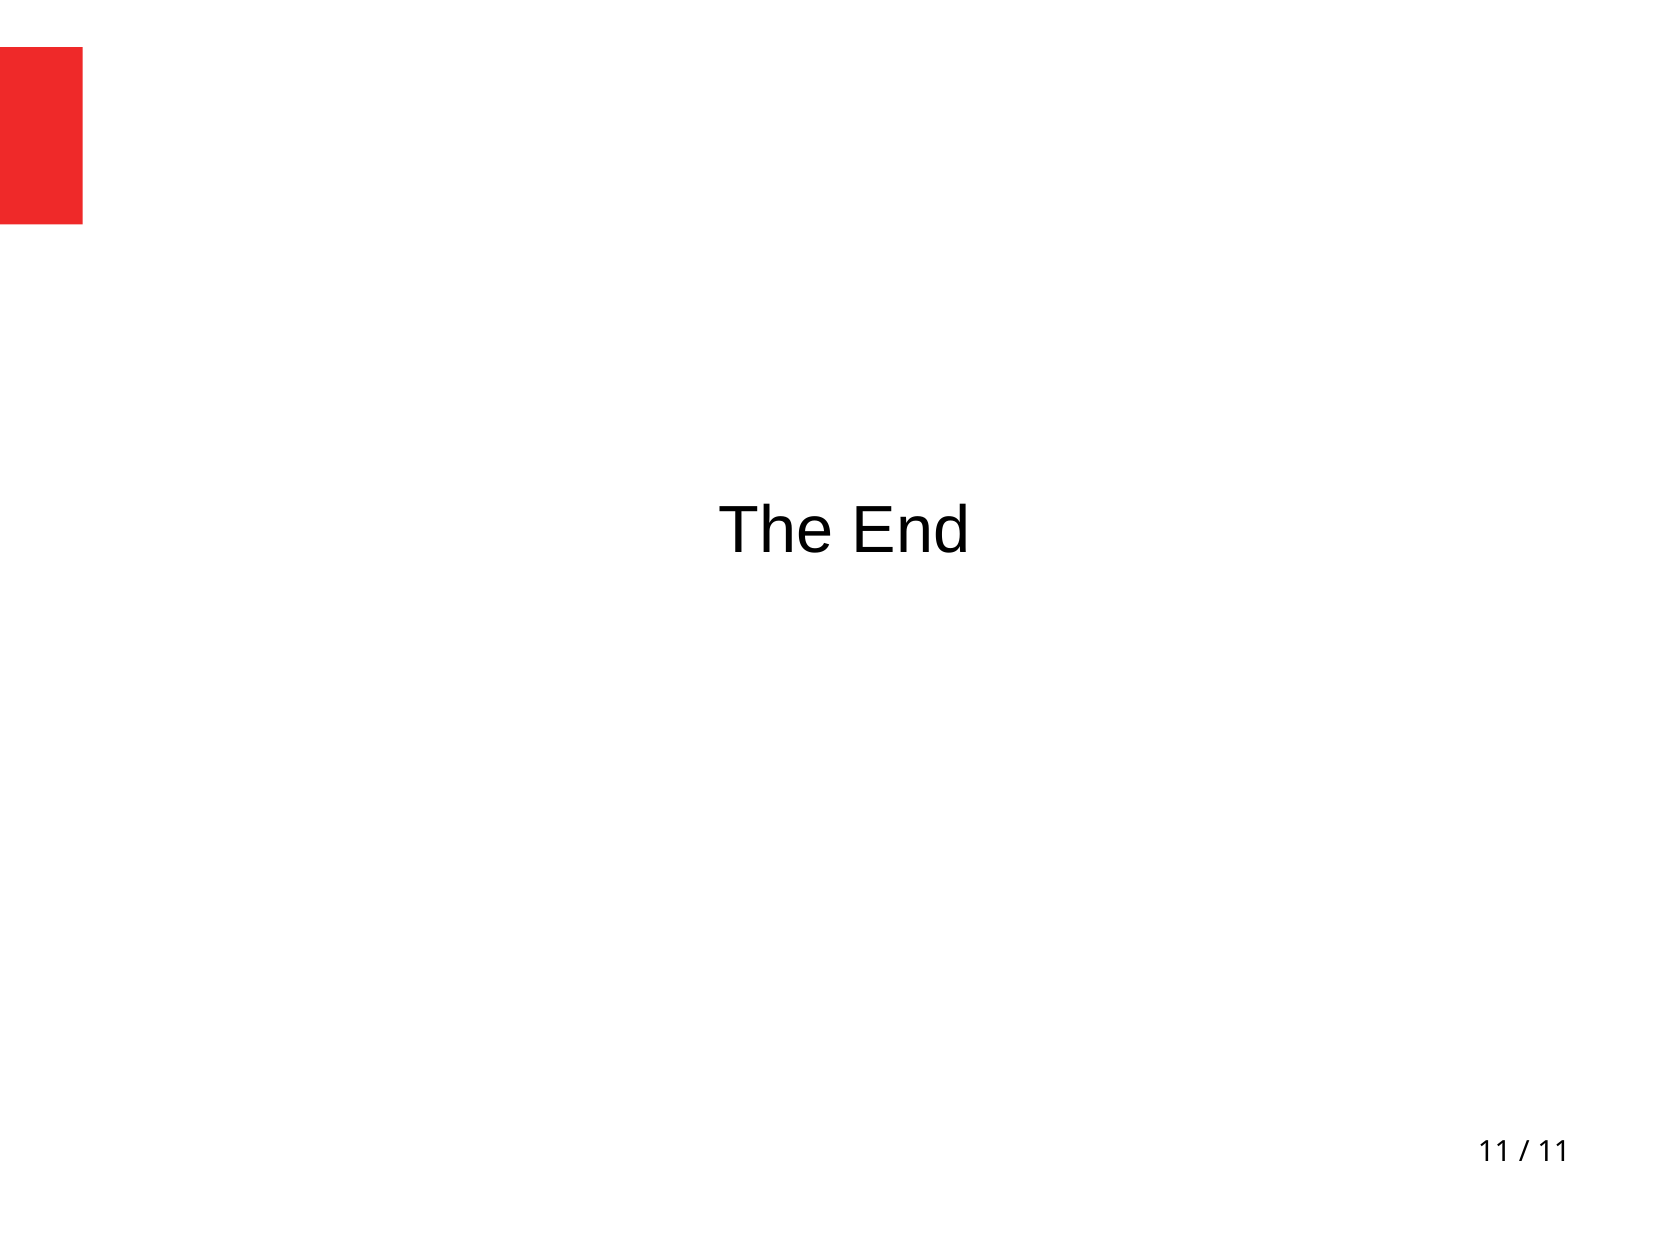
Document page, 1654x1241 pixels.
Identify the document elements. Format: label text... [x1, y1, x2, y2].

subtitle The End [118, 49, 1571, 1010]
